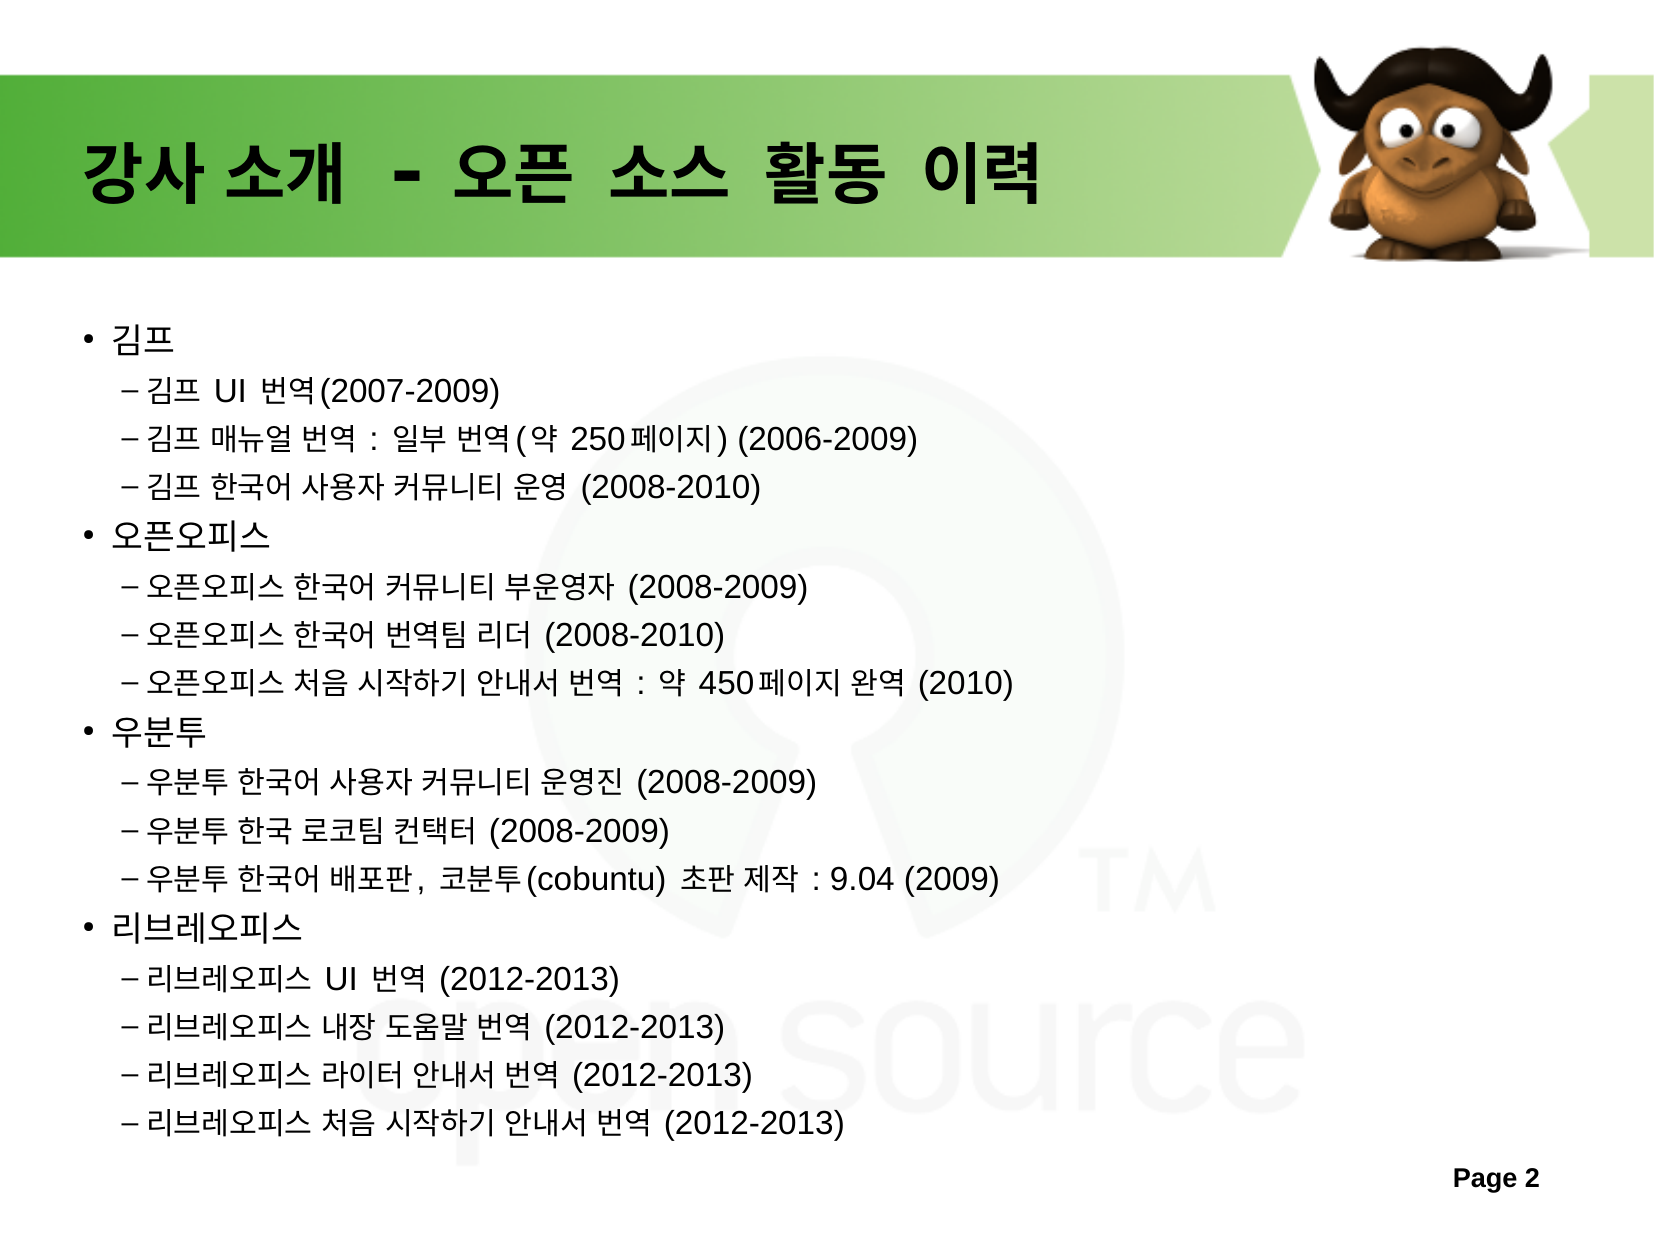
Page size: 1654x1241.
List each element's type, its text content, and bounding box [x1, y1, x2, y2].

picture [0, 0, 1654, 1241]
list 김프 김프 UI 번역(2007-2009) 김프 매뉴얼 번역 : 일부 번역(약 250페이지) (2006-2009) 김프 한국어 사용자 커뮤니티 운영 (2008-2010) 오픈오피스 오픈오피스 한국어 커뮤니티 부운영자 (2008-2009) 오픈오피스 한국어 번역팀 리더 (2008-2010) 오픈오피스 처음 시작하기 안내서 번역 : 약 450페이지 완역 (2010) 우분투 우분투 한국어 사용자 커뮤니티 운영진 (2008-2009) 우분투 한국 로코팀 컨택터 (2008-2009) 우분투 한국어 배포판, 코분투(cobuntu) 초판 제작 : 9.04 (2009) 리브레오피스 리브레오피스 UI 번역 (2012-2013) 리브레오피스 내장 도움말 번역 (2012-2013) 리브레오피스 라이터 안내서 번역 (2012-2013) 리브레오피스 처음 시작하기 안내서 번역 (2012-2013) [82, 318, 1571, 1146]
title 강사 소개 -오픈 소스 활동 이력 [82, 61, 1571, 269]
